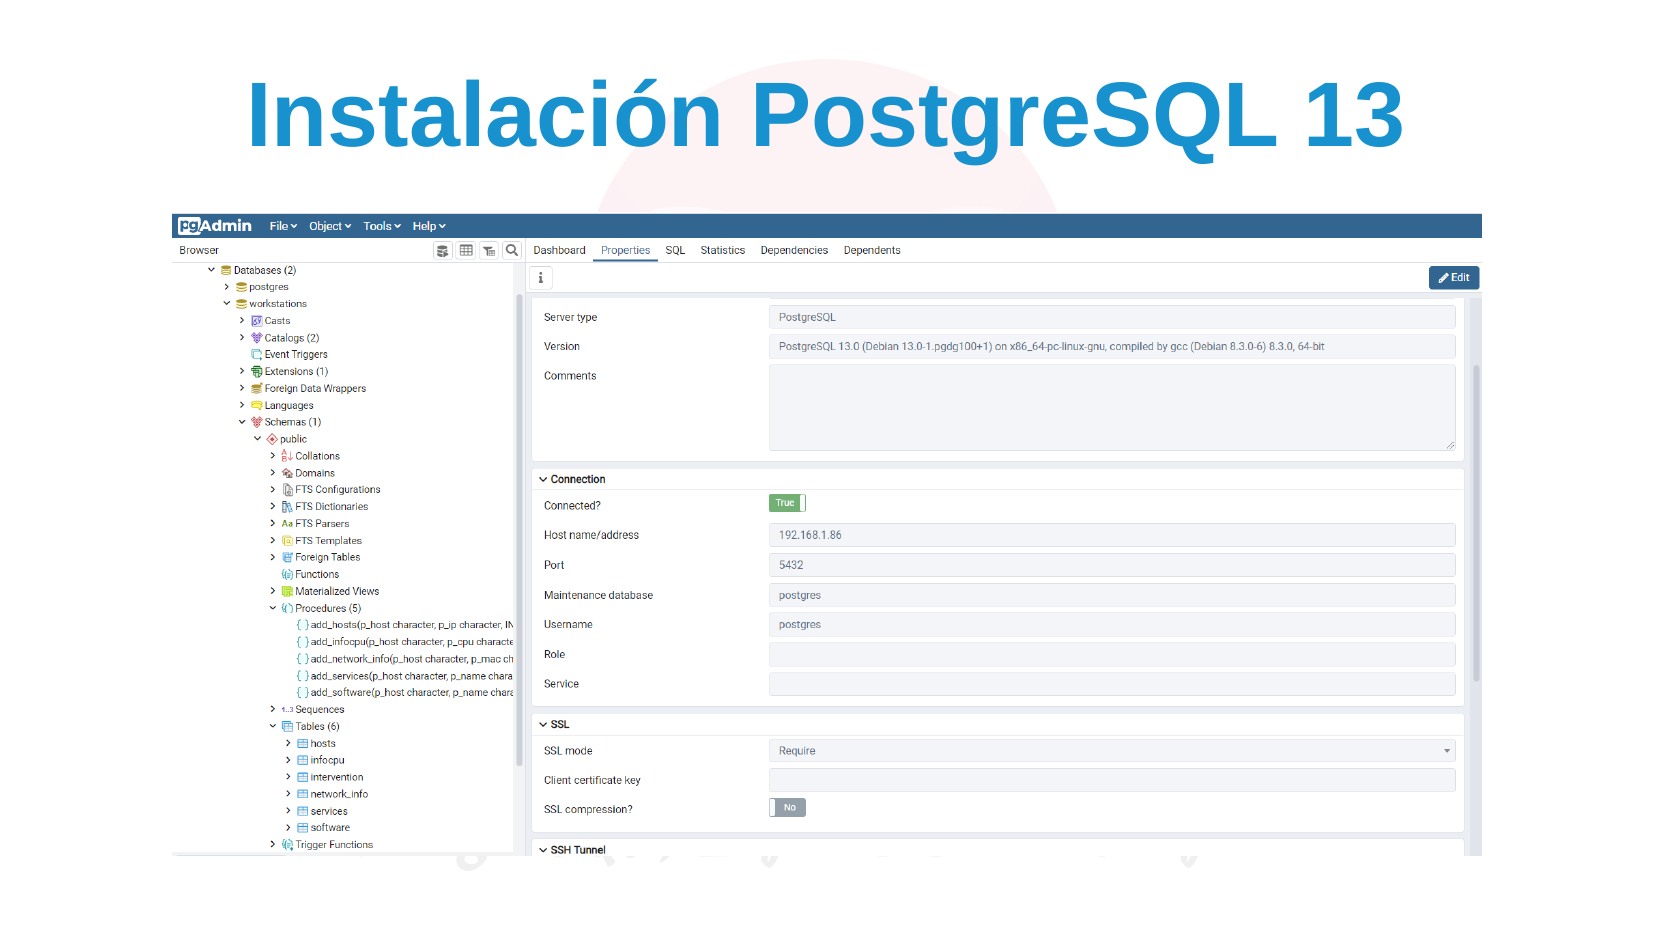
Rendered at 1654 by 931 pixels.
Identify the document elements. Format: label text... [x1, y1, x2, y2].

title Instalación PostgreSQL 13 [82, 37, 1571, 193]
picture [172, 212, 1482, 856]
